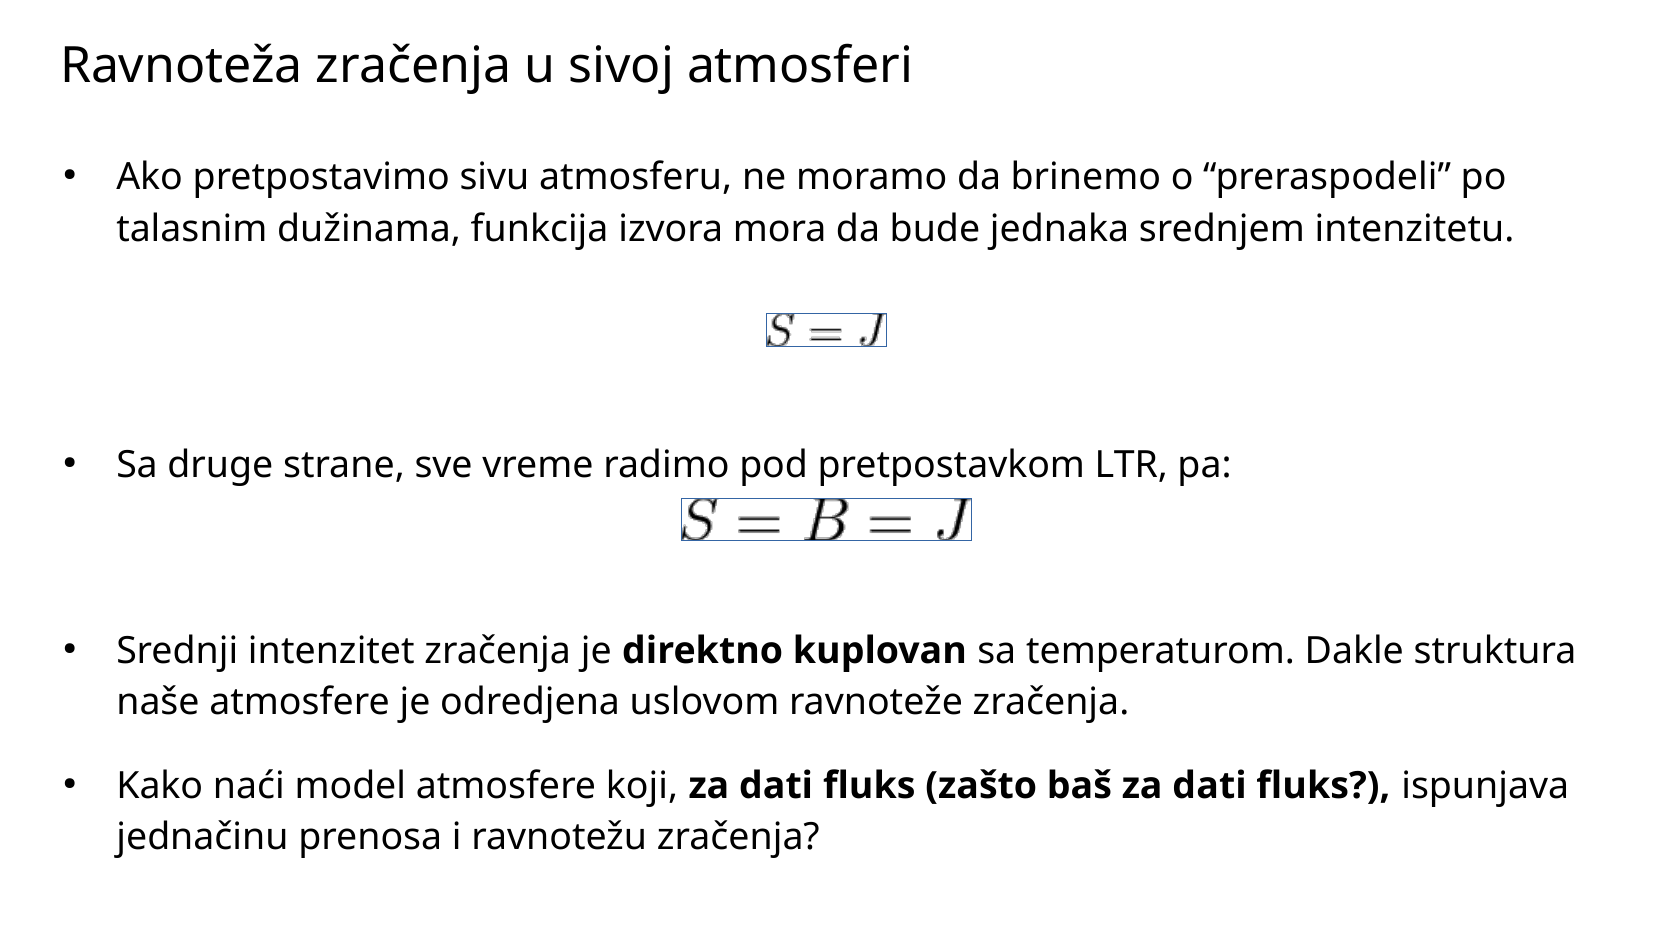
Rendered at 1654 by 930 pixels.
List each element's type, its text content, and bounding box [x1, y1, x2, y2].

list Ako pretpostavimo sivu atmosferu, ne moramo da brinemo o “preraspodeli” po talasnim dužinama, funkcija izvora mora da bude jednaka srednjem intenzitetu. Sa druge strane, sve vreme radimo pod pretpostavkom LTR, pa: Srednji intenzitet zračenja je direktno kuplovan sa temperaturom. Dakle struktura naše atmosfere je odredjena uslovom ravnoteže zračenja. Kako naći model atmosfere koji, za dati fluks (zašto baš za dati fluks?), ispunjava jednačinu prenosa i ravnotežu zračenja? [45, 149, 1635, 880]
picture [681, 498, 972, 541]
title Ravnoteža zračenja u sivoj atmosferi [59, 13, 1648, 113]
picture [766, 313, 887, 347]
